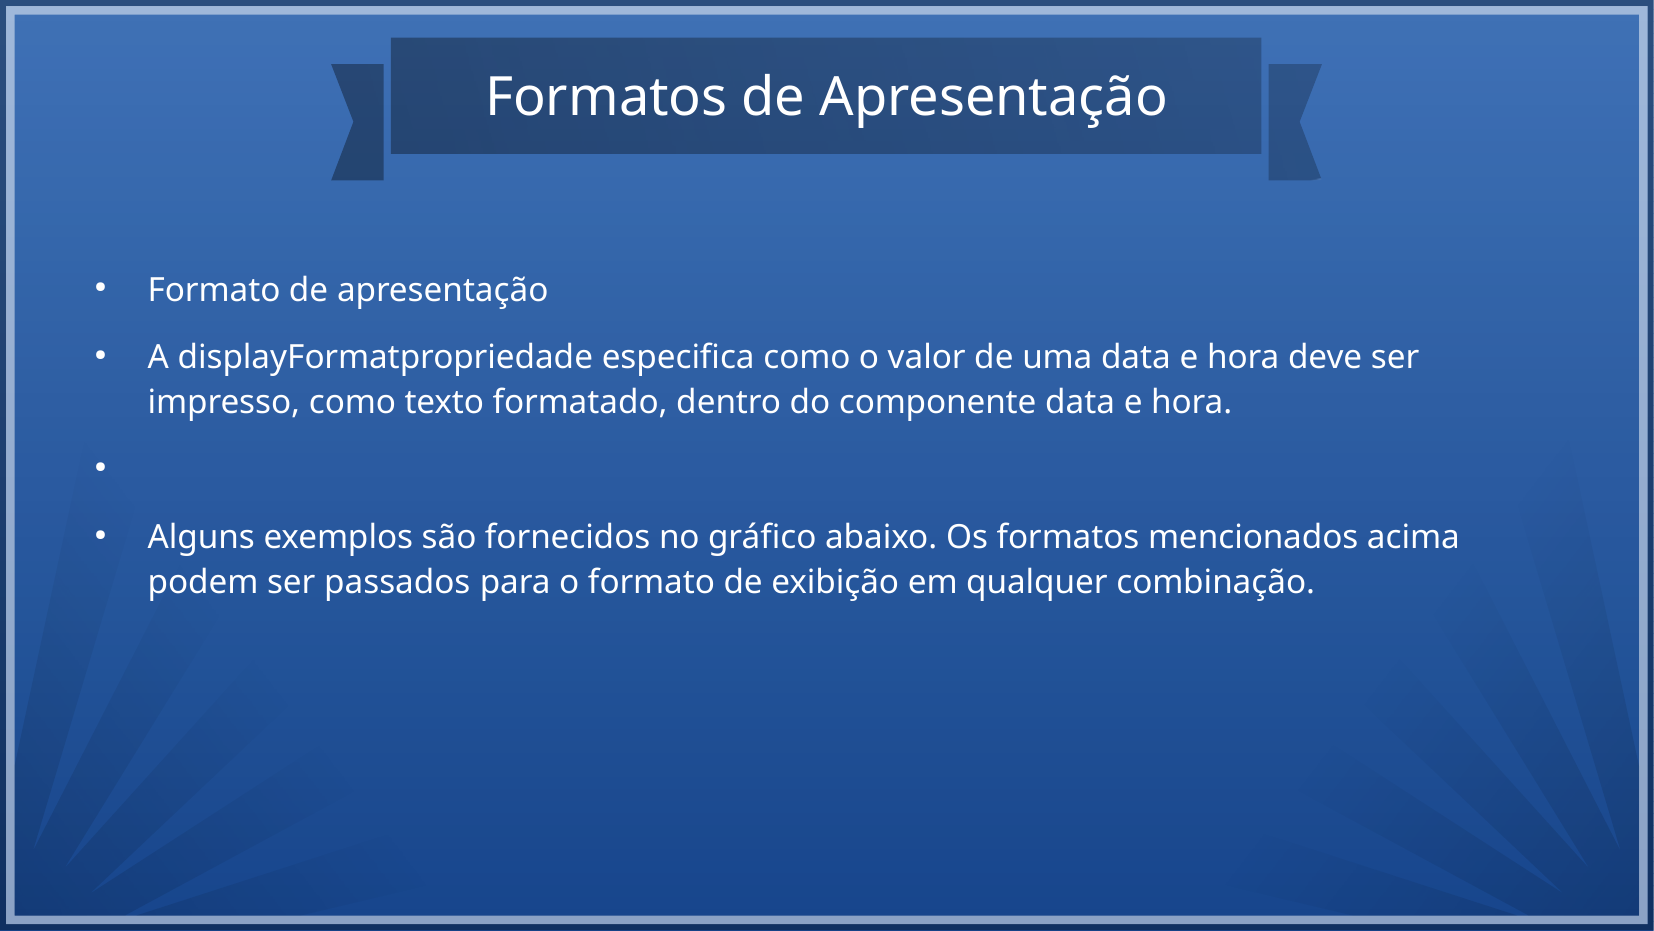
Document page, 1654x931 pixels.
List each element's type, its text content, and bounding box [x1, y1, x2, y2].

list Formato de apresentação A displayFormatpropriedade especifica como o valor de uma data e hora deve ser impresso, como texto formatado, dentro do componente data e hora. Alguns exemplos são fornecidos no gráfico abaixo. Os formatos mencionados acima podem ser passados ​​para o formato de exibição em qualquer combinação. [76, 265, 1565, 889]
title Formatos de Apresentação [389, 35, 1264, 154]
